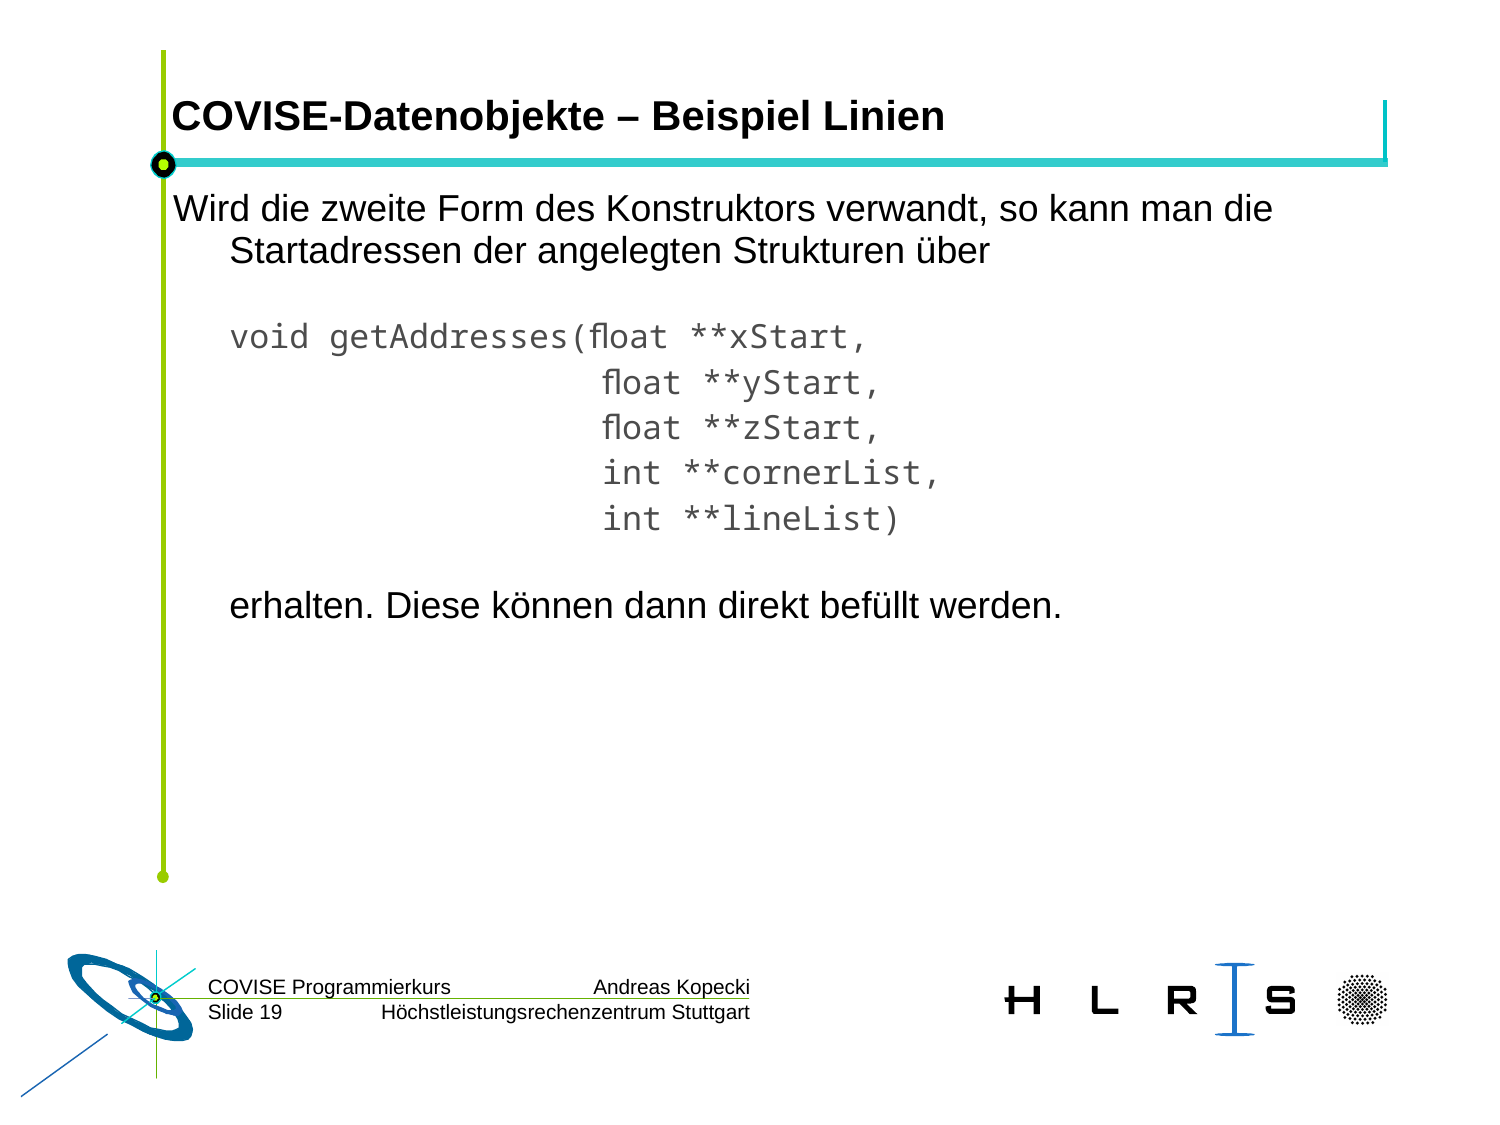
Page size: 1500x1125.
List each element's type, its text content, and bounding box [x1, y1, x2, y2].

title COVISE-Datenobjekte – Beispiel Linien [171, 83, 1386, 149]
list Wird die zweite Form des Konstruktors verwandt, so kann man die Startadressen der angelegten Strukturen über void getAddresses(ﬂoat **xStart, ﬂoat **yStart, ﬂoat **zStart, int **cornerList, int **lineList) erhalten. Diese können dann direkt befüllt werden. [173, 187, 1388, 938]
